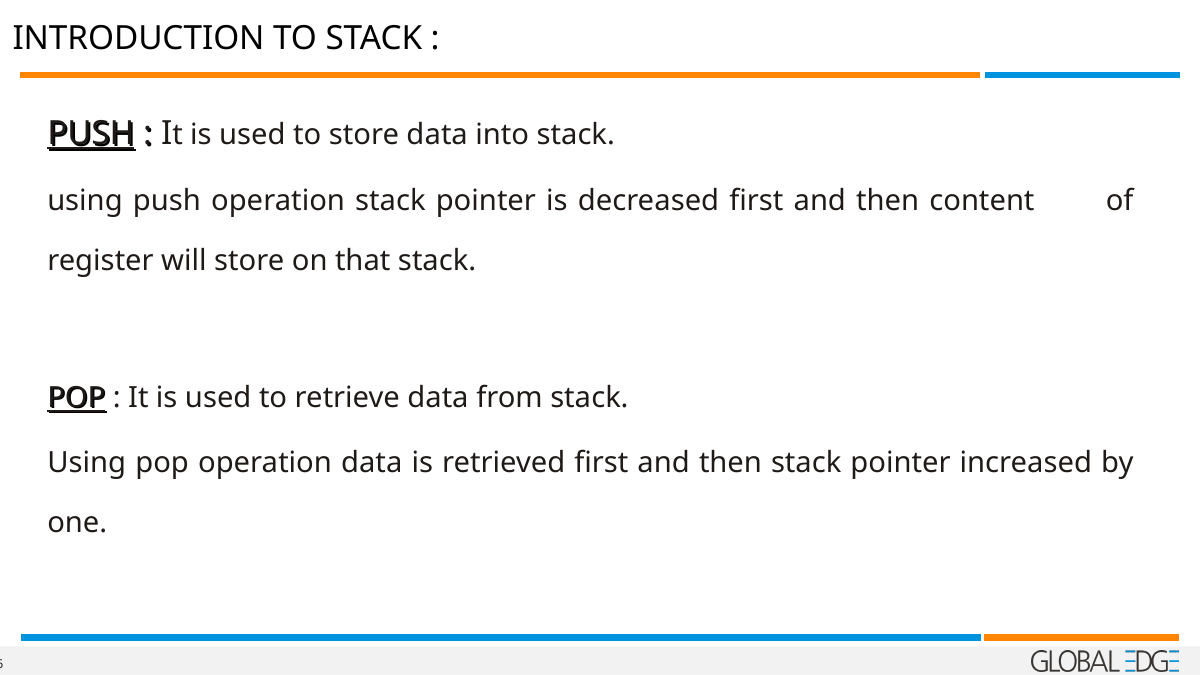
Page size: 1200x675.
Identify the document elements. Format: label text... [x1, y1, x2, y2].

title INTRODUCTION TO STACK : [12, 9, 1088, 63]
list PUSH : It is used to store data into stack. using push operation stack pointer is decreased first and then content of register will store on that stack. POP : It is used to retrieve data from stack. Using pop operation data is retrieved first and then stack pointer increased by one. [0, 86, 1135, 626]
picture [1031, 650, 1179, 672]
